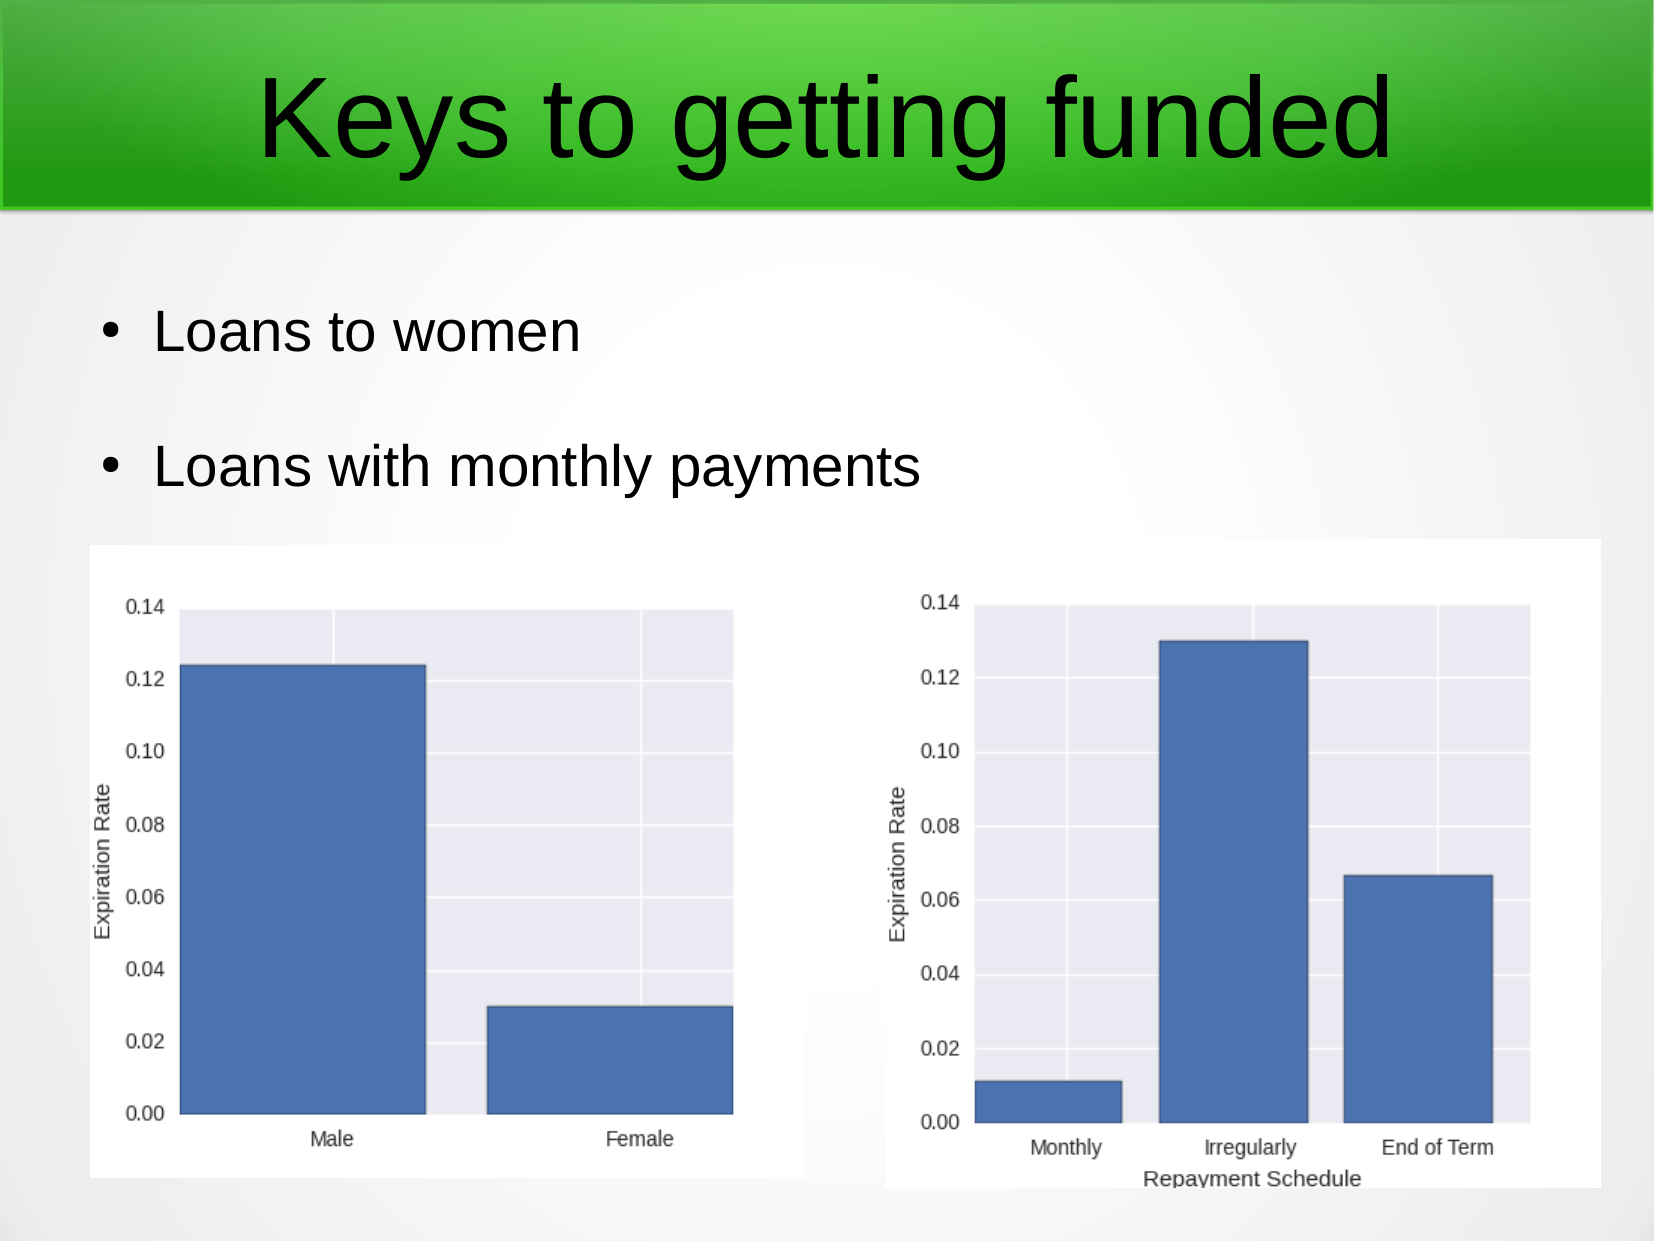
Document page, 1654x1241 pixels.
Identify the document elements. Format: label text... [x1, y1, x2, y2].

picture [90, 545, 804, 1178]
title Keys to getting funded [82, 47, 1571, 189]
picture [885, 539, 1601, 1188]
list Loans to women Loans with monthly payments [82, 299, 1571, 1019]
